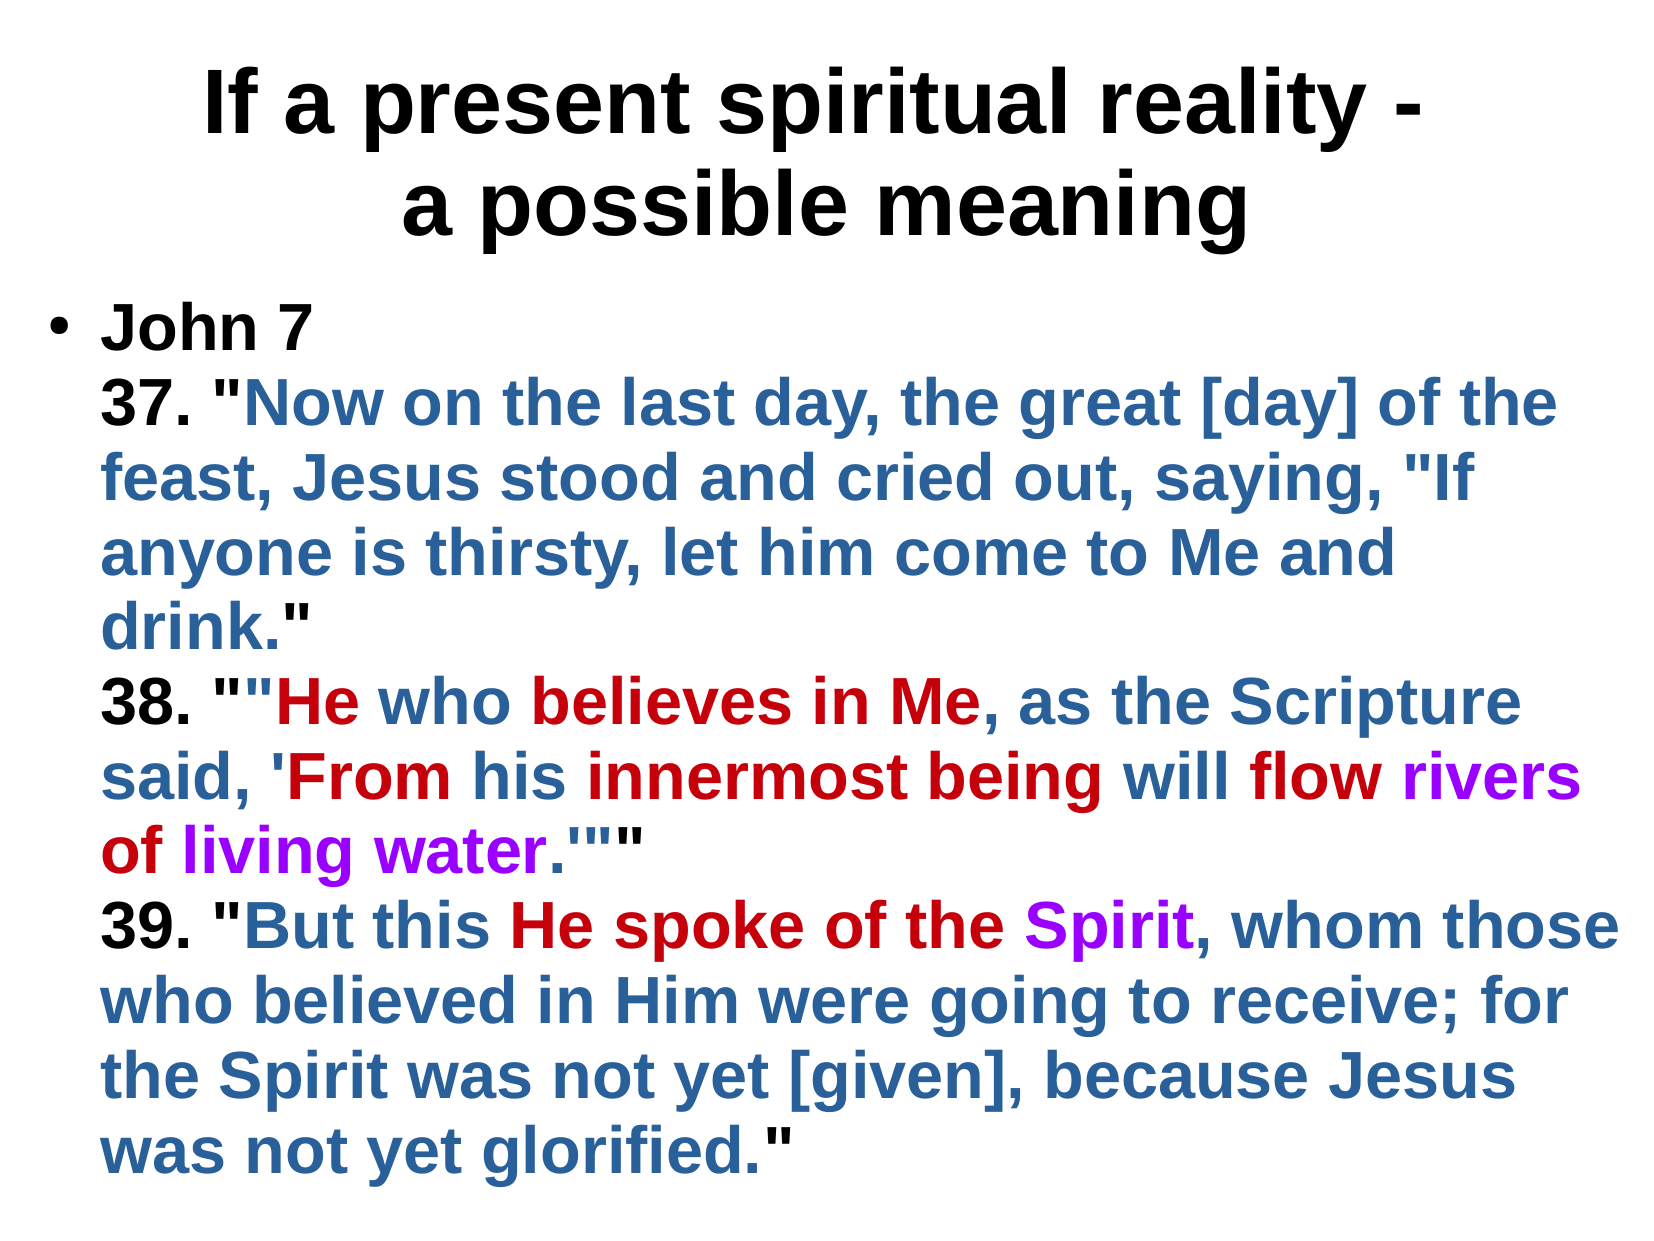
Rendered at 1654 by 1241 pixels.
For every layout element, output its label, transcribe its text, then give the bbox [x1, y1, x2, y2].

title If a present spiritual reality - a possible meaning [82, 49, 1571, 257]
list John 7 37. "Now on the last day, the great [day] of the feast, Jesus stood and cried out, saying, "If anyone is thirsty, let him come to Me and drink." 38. ""He who believes in Me, as the Scripture said, 'From his innermost being will flow rivers of living water.'"" 39. "But this He spoke of the Spirit, whom those who believed in Him were going to receive; for the Spirit was not yet [given], because Jesus was not yet glorified." [29, 290, 1625, 1188]
